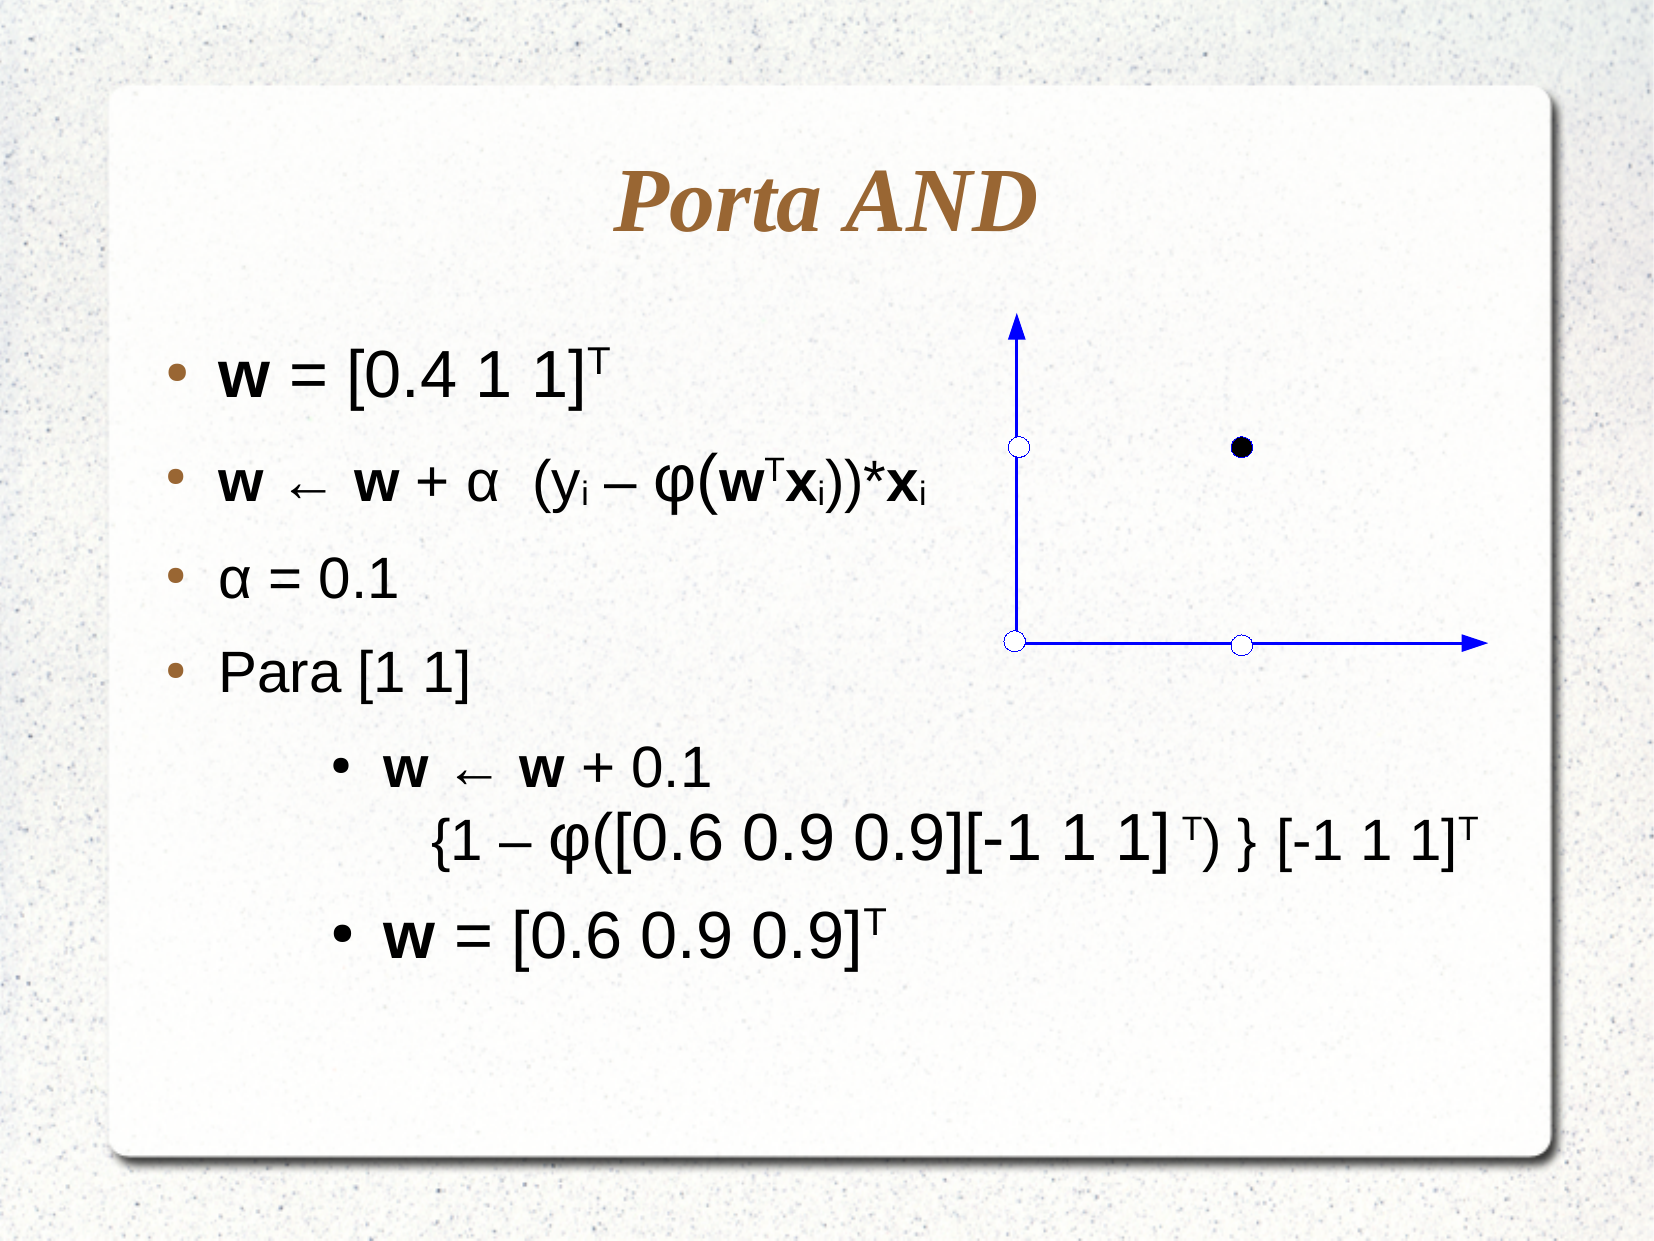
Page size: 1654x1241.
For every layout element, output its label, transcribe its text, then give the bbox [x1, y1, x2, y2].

title Porta AND [118, 96, 1536, 304]
list w = [0.4 1 1]T w ← w + α (yi – φ(wTxi))*xi α = 0.1 Para [1 1] w ← w + 0.1 {1 – φ([0.6 0.9 0.9][-1 1 1] T) } [-1 1 1]T w = [0.6 0.9 0.9]T [147, 336, 1506, 1241]
picture [0, 0, 1654, 1241]
